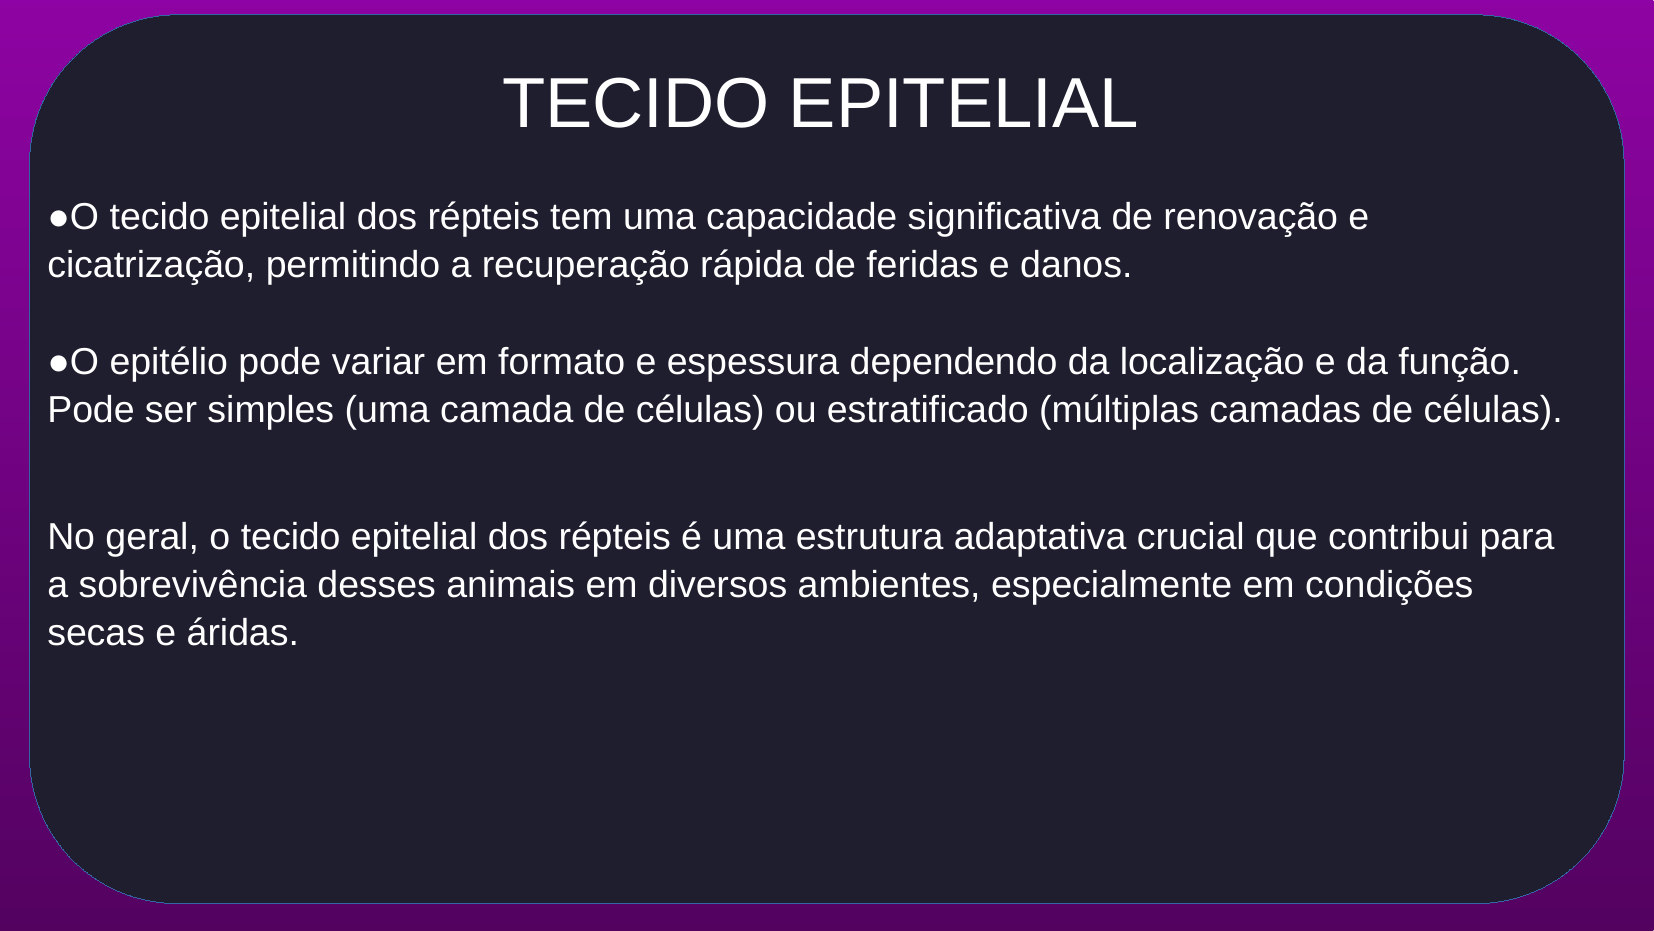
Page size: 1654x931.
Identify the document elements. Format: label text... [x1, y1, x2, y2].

text_box No geral, o tecido epitelial dos répteis é uma estrutura adaptativa crucial que contribui para a sobrevivência desses animais em diversos ambientes, especialmente em condições secas e áridas. [47, 442, 1565, 768]
text_box ●O tecido epitelial dos répteis tem uma capacidade significativa de renovação e cicatrização, permitindo a recuperação rápida de feridas e danos. ●O epitélio pode variar em formato e espessura dependendo da localização e da função. Pode ser simples (uma camada de células) ou estratificado (múltiplas camadas de células). [47, 147, 1565, 442]
text_box [29, 44, 1625, 904]
title TECIDO EPITELIAL [76, 14, 1565, 147]
